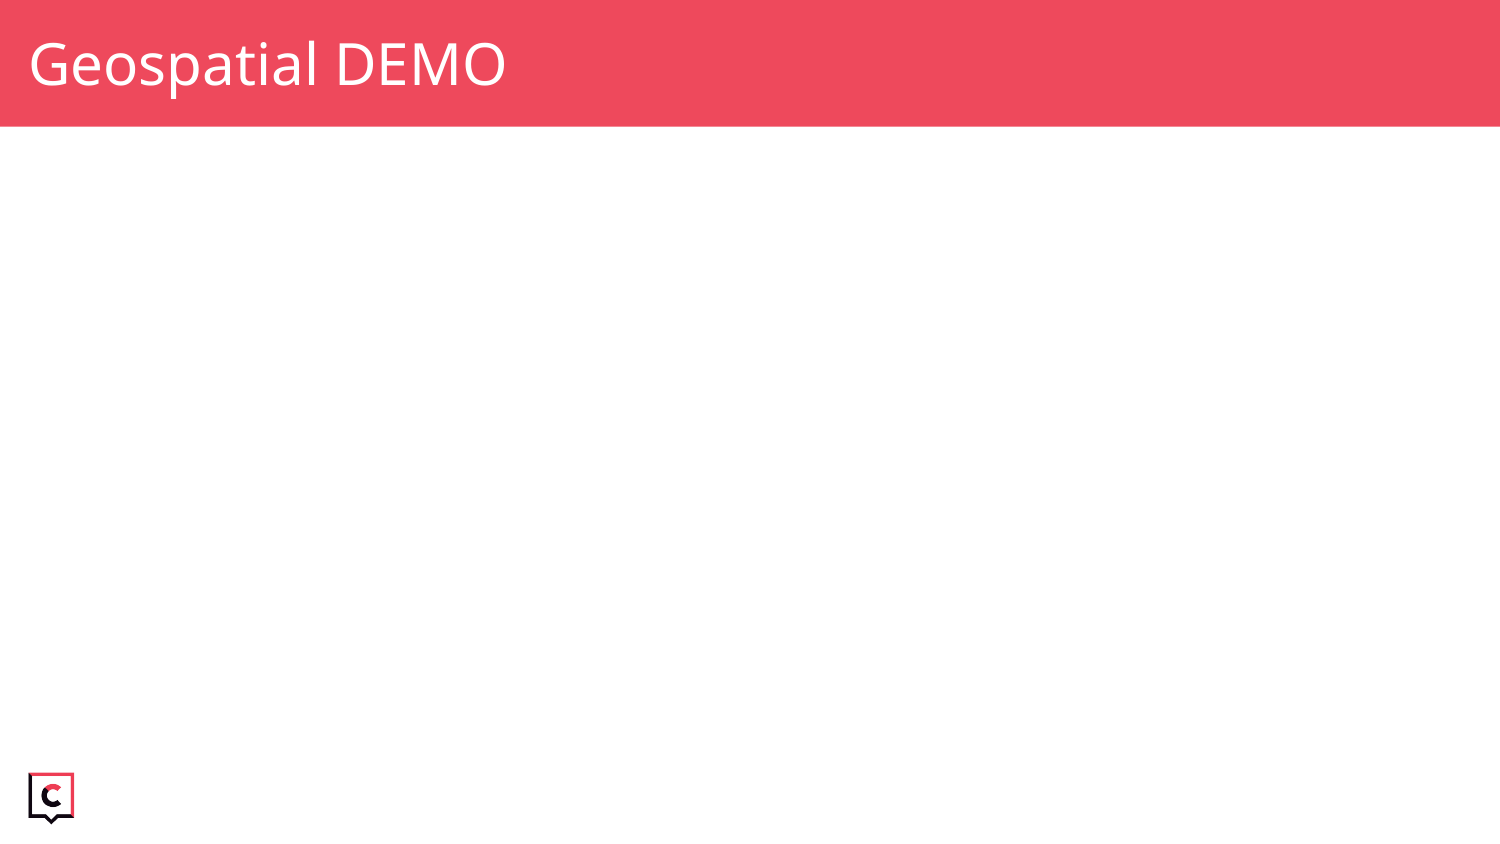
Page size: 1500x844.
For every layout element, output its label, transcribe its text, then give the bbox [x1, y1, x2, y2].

picture [19, 764, 82, 830]
title Geospatial DEMO [13, 12, 1412, 107]
